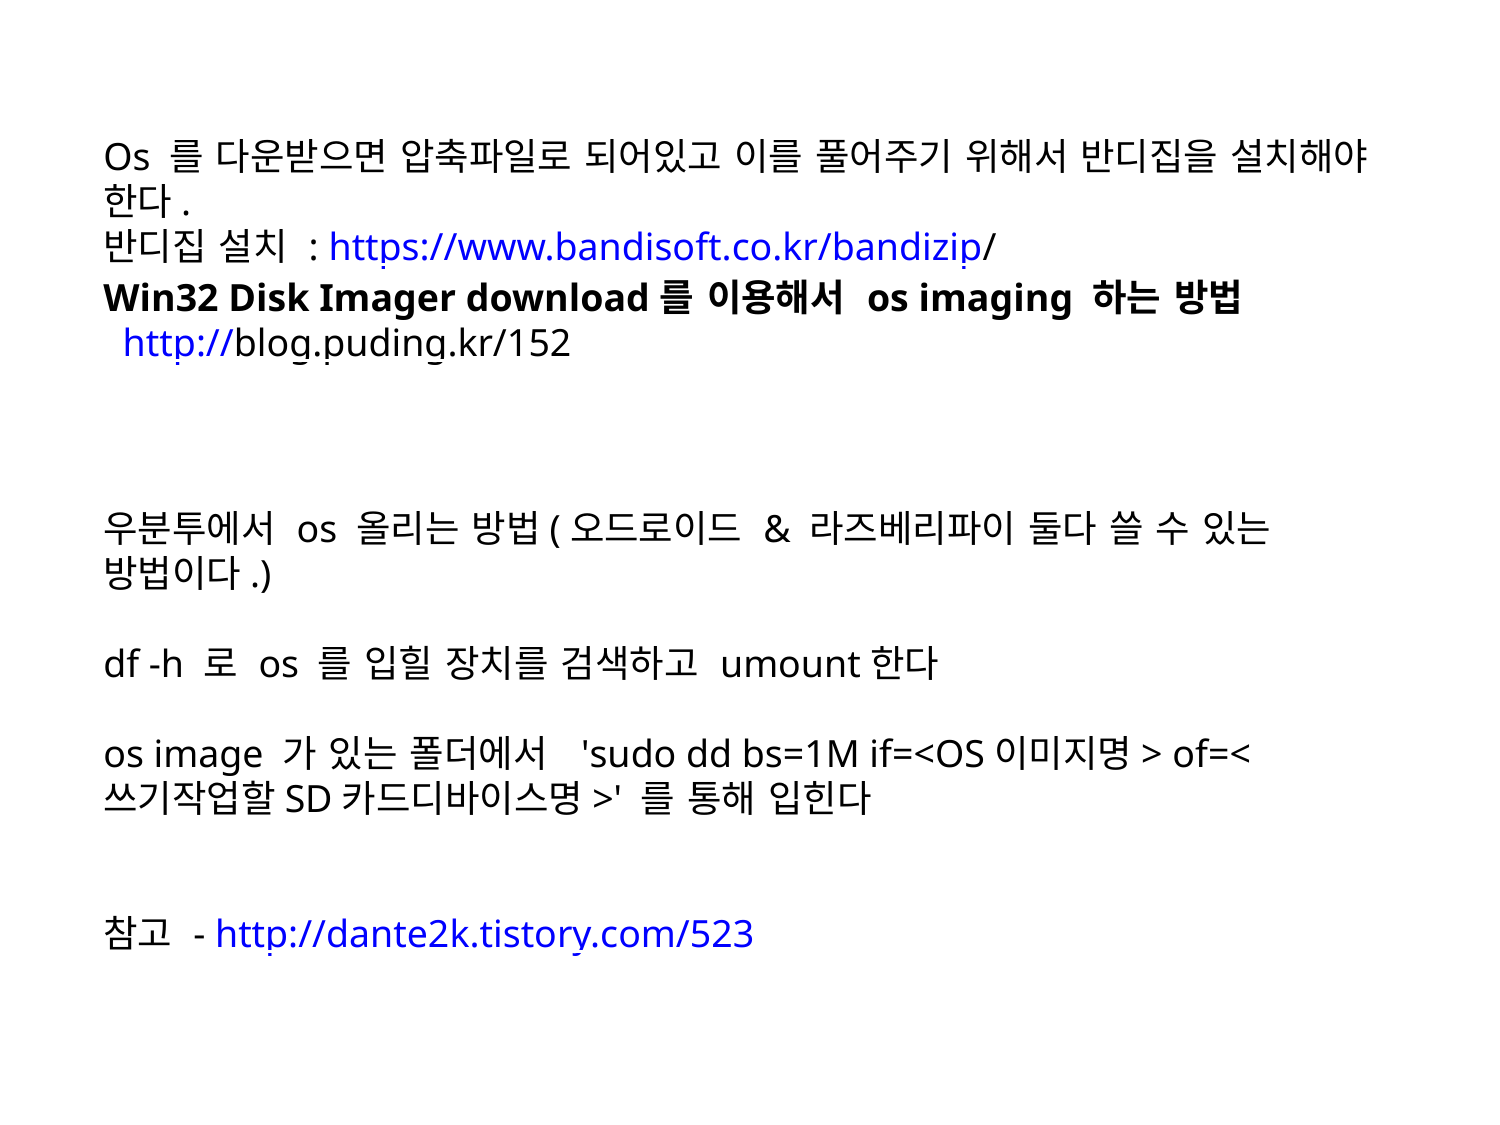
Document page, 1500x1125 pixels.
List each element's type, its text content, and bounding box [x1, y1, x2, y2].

text_box Os 를 다운받으면 압축파일로 되어있고 이를 풀어주기 위해서 반디집을 설치해야 한다. 반디집 설치 : https://www.bandisoft.co.kr/bandizip/ Win32 Disk Imager download를 이용해서 os imaging 하는 방법 http://blog.puding.kr/152 우분투에서 os 올리는 방법(오드로이드 & 라즈베리파이 둘다 쓸 수 있는 방법이다.) df -h 로 os 를 입힐 장치를 검색하고 umount한다 os image 가 있는 폴더에서 'sudo dd bs=1M if=<OS이미지명> of=<쓰기작업할SD카드디바이스명>' 를 통해 입힌다 참고 - http://dante2k.tistory.com/523 [88, 125, 1400, 1086]
